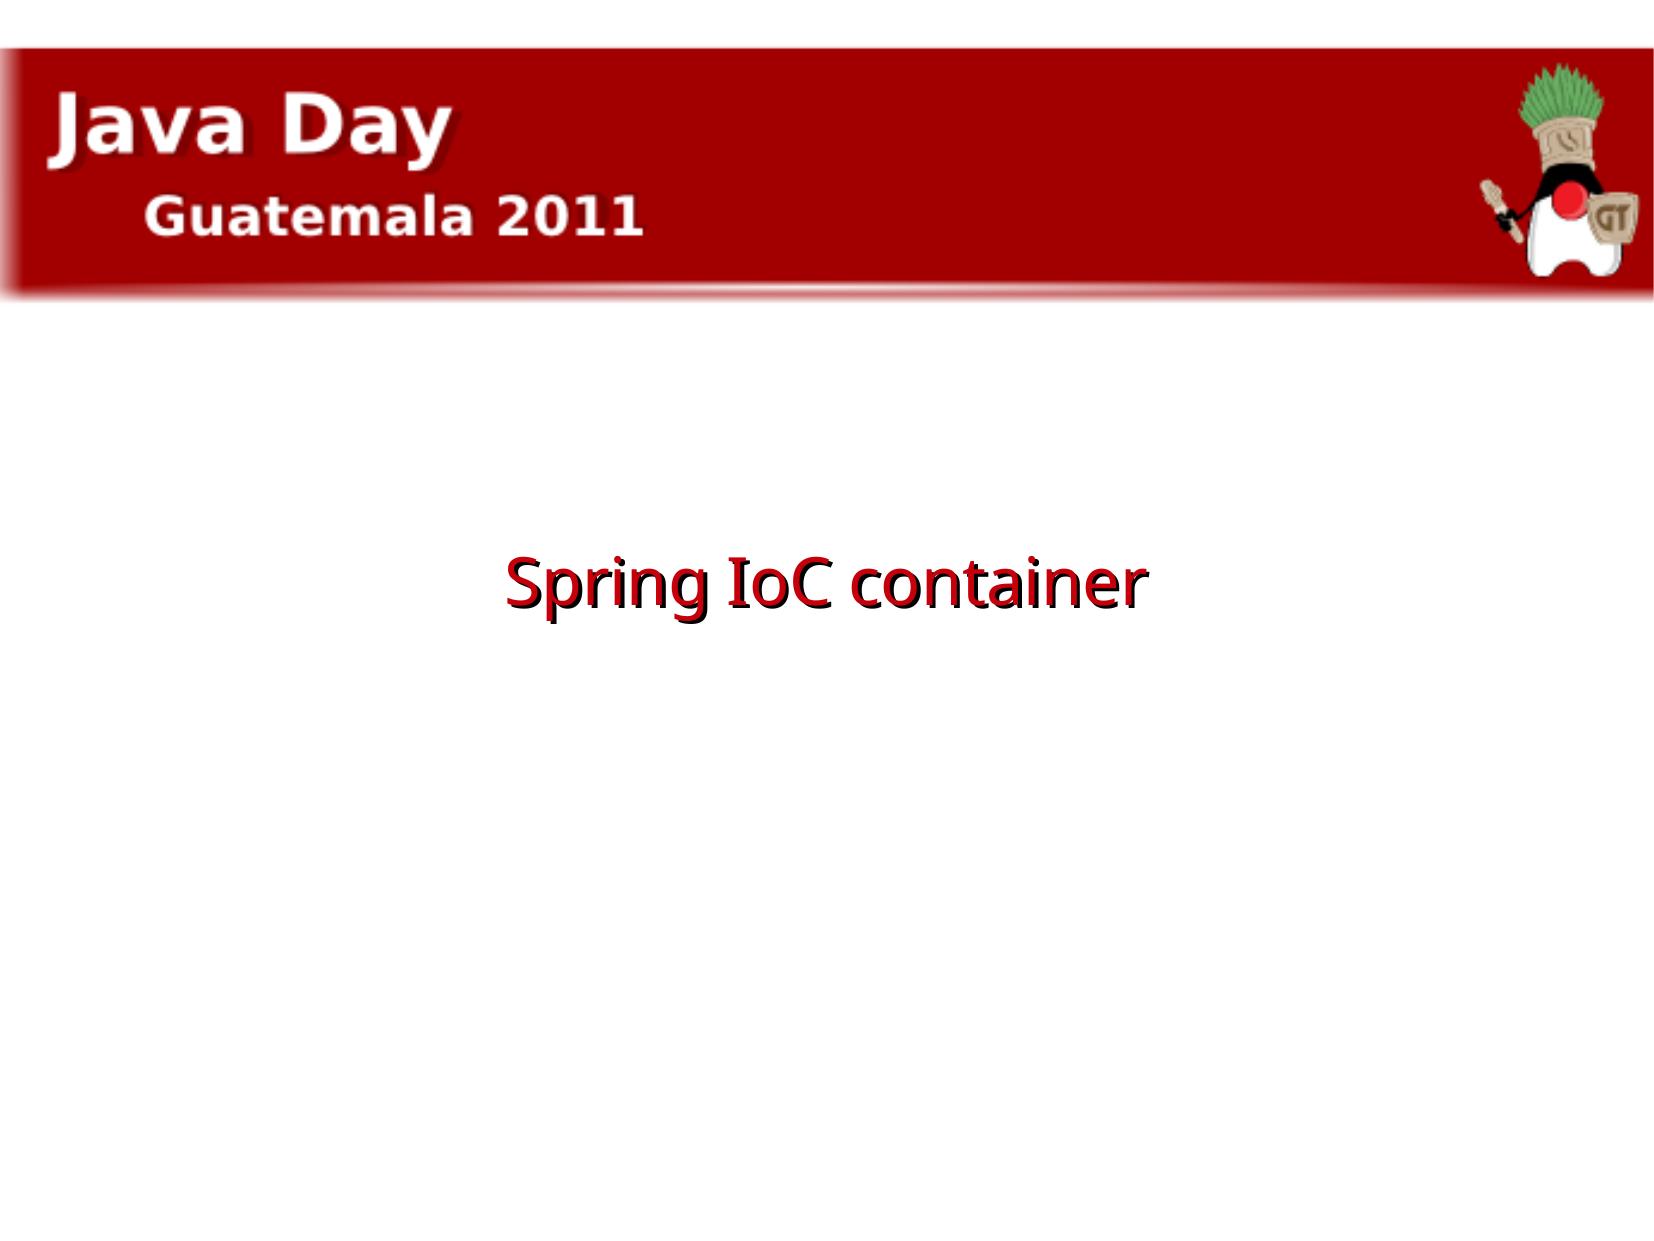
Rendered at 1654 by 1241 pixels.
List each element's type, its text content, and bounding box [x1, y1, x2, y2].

subtitle Spring IoC container [82, 49, 1571, 1109]
picture [0, 0, 1654, 308]
